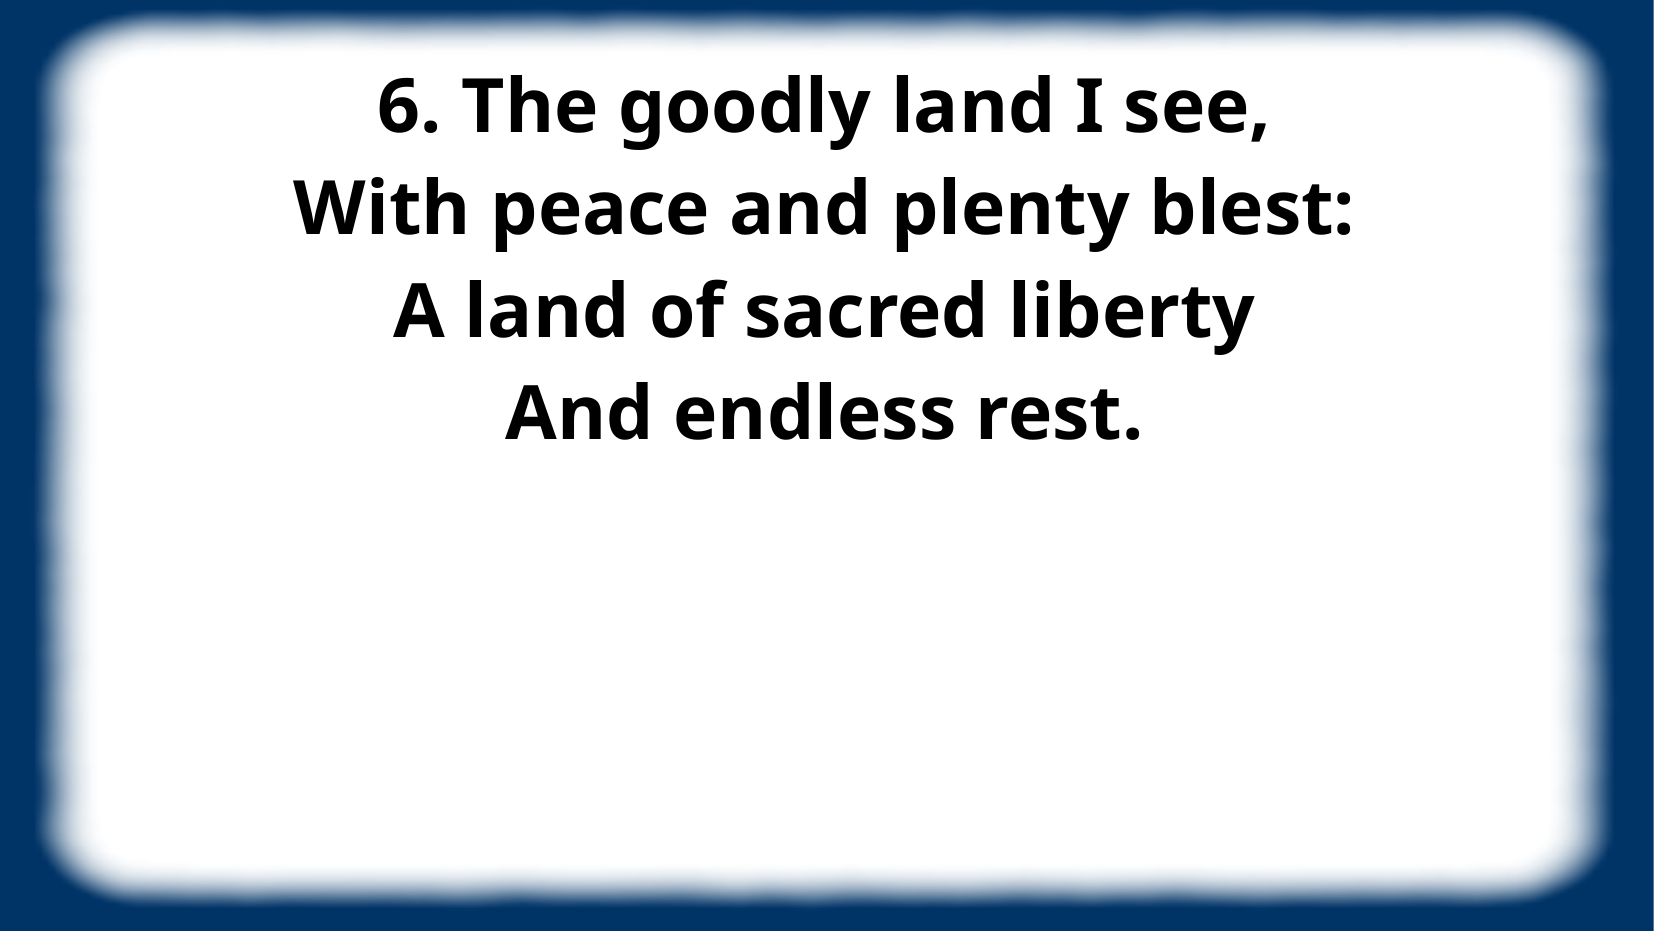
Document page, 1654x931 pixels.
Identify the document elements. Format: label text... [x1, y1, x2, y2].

picture [0, 0, 1654, 931]
text_box 6. The goodly land I see, With peace and plenty blest: A land of sacred liberty And endless rest. [105, 45, 1546, 460]
